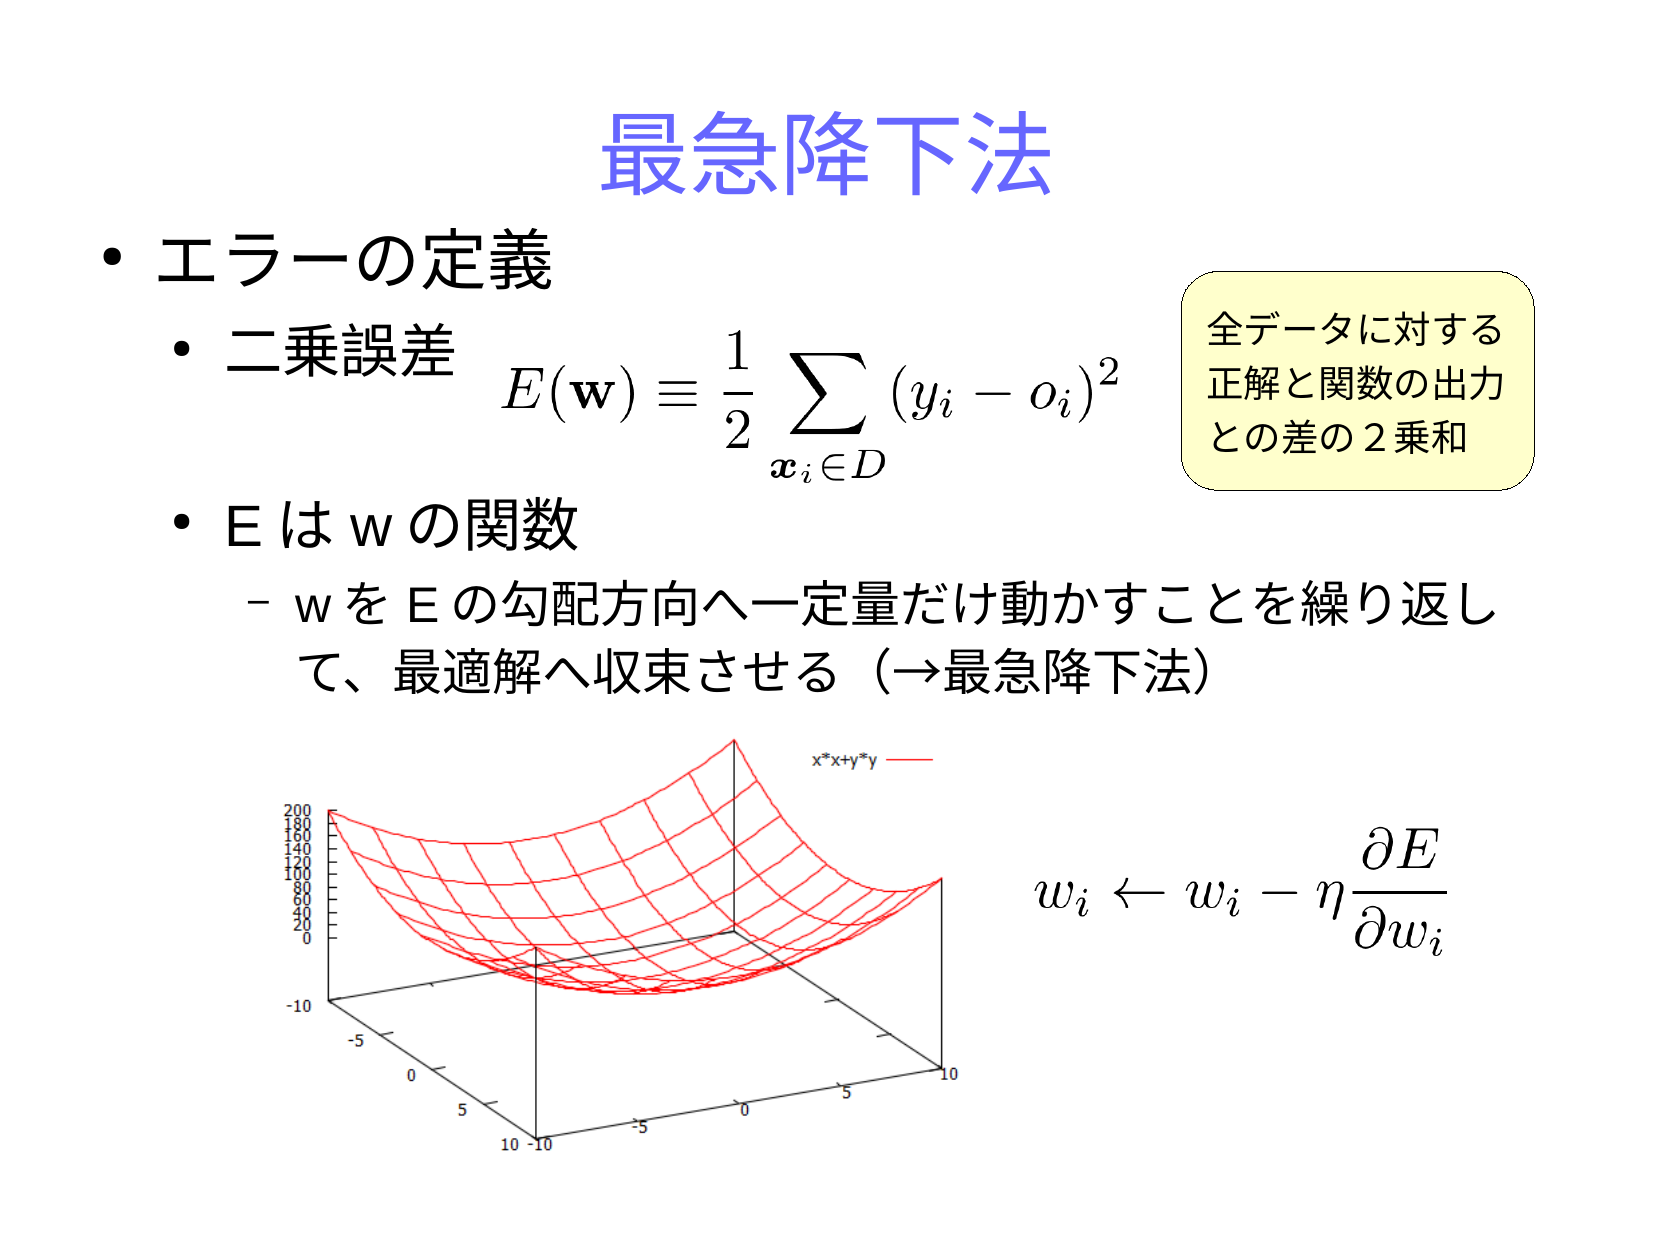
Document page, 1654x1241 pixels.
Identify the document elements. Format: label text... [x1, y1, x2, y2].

list エラーの定義 二乗誤差 Eはwの関数 wをEの勾配方向へ一定量だけ動かすことを繰り返して、最適解へ収束させる（→最急降下法） [82, 213, 1571, 933]
text_box 全データに対する 正解と関数の出力 との差の２乗和 [1181, 271, 1535, 491]
picture [206, 826, 1447, 1205]
title 最急降下法 [82, 49, 1571, 213]
picture [501, 330, 1118, 483]
